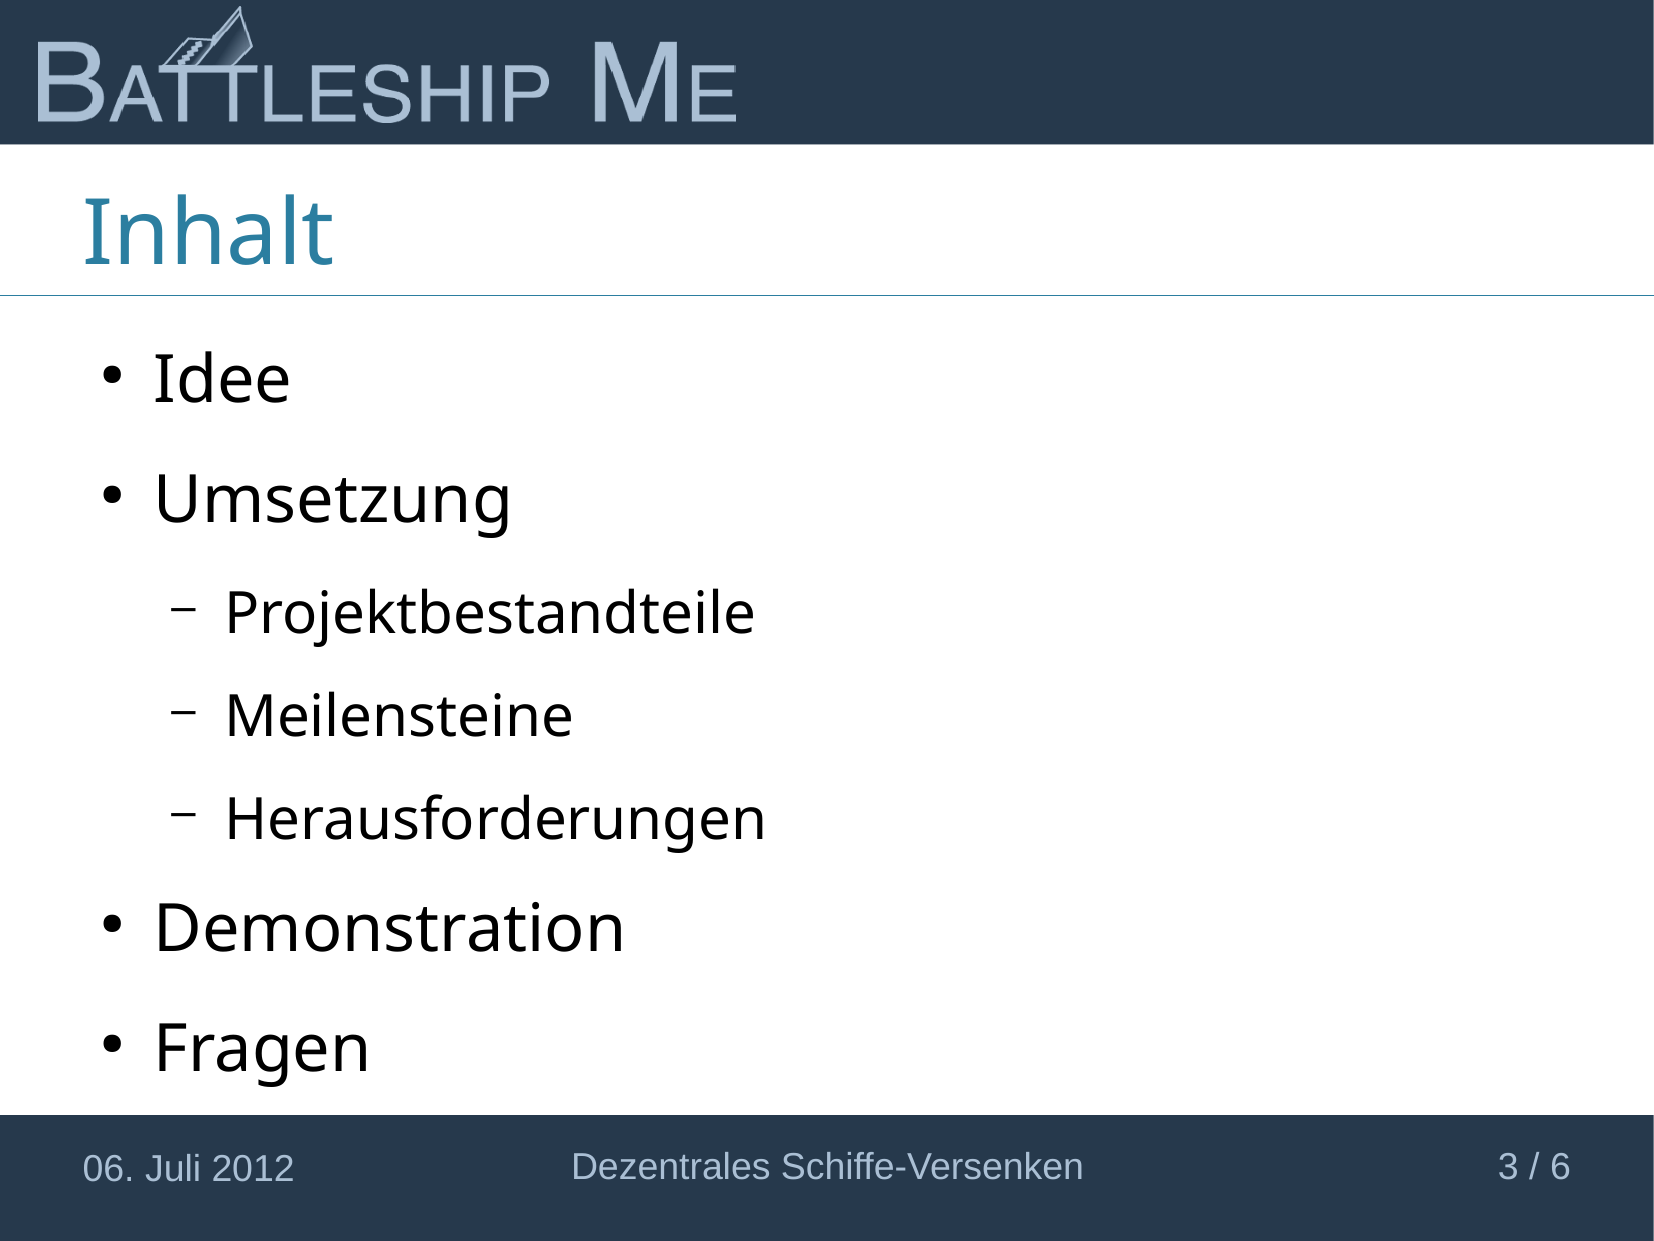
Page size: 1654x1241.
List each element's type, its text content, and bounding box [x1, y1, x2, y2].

picture [0, 0, 1654, 295]
picture [0, 296, 1654, 1241]
title Inhalt [82, 174, 1571, 283]
list Idee Umsetzung Projektbestandteile Meilensteine Herausforderungen Demonstration Fragen [82, 330, 1538, 1010]
